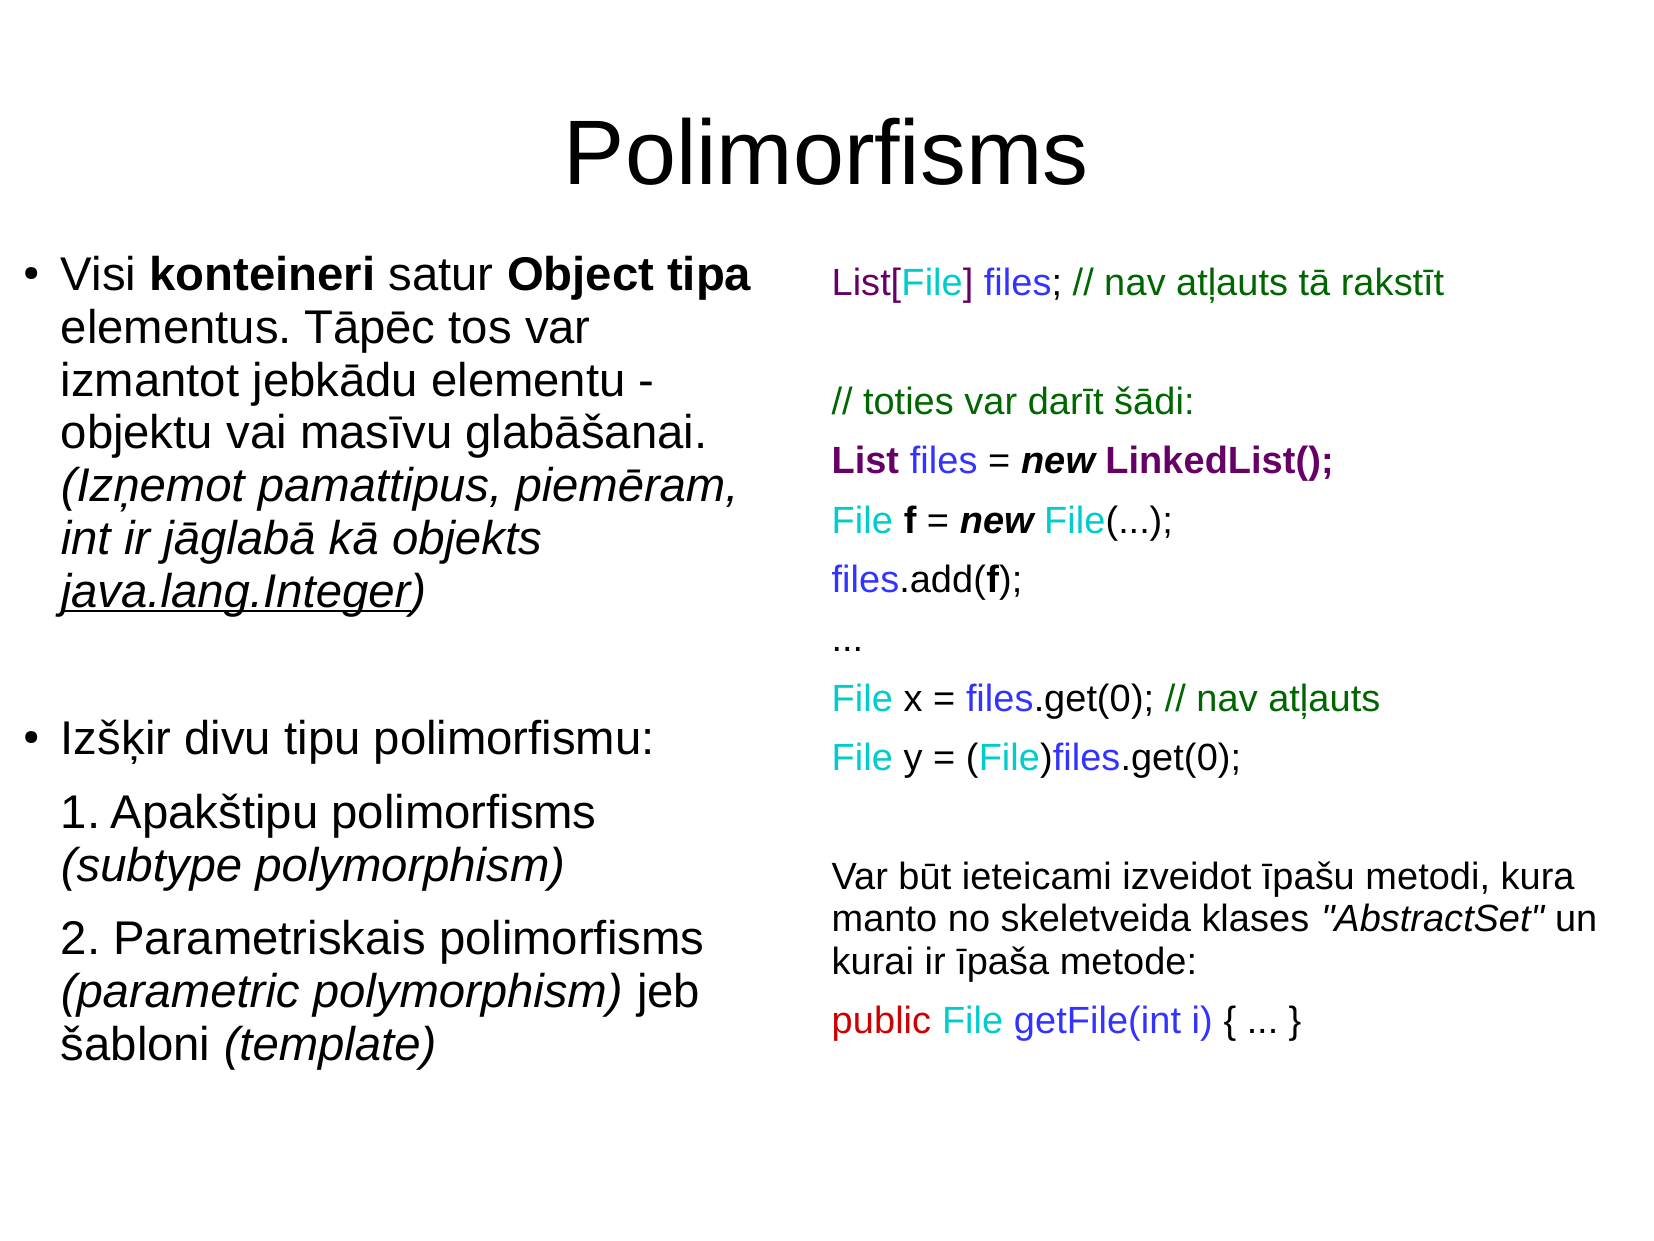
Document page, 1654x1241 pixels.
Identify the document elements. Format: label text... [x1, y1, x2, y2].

title Polimorfisms [82, 49, 1571, 257]
list Visi konteineri satur Object tipa elementus. Tāpēc tos var izmantot jebkādu elementu - objektu vai masīvu glabāšanai. (Izņemot pamattipus, piemēram, int ir jāglabā kā objekts java.lang.Integer) Izšķir divu tipu polimorfismu: 1. Apakštipu polimorfisms (subtype polymorphism) 2. Parametriskais polimorfisms (parametric polymorphism) jeb šabloni (template) [10, 248, 756, 1087]
list List[File] files; // nav atļauts tā rakstīt // toties var darīt šādi: List files = new LinkedList(); File f = new File(...); files.add(f); ... File x = files.get(0); // nav atļauts File y = (File)files.get(0); Var būt ieteicami izveidot īpašu metodi, kura manto no skeletveida klases "AbstractSet" un kurai ir īpaša metode: public File getFile(int i) { ... } [791, 261, 1642, 1052]
